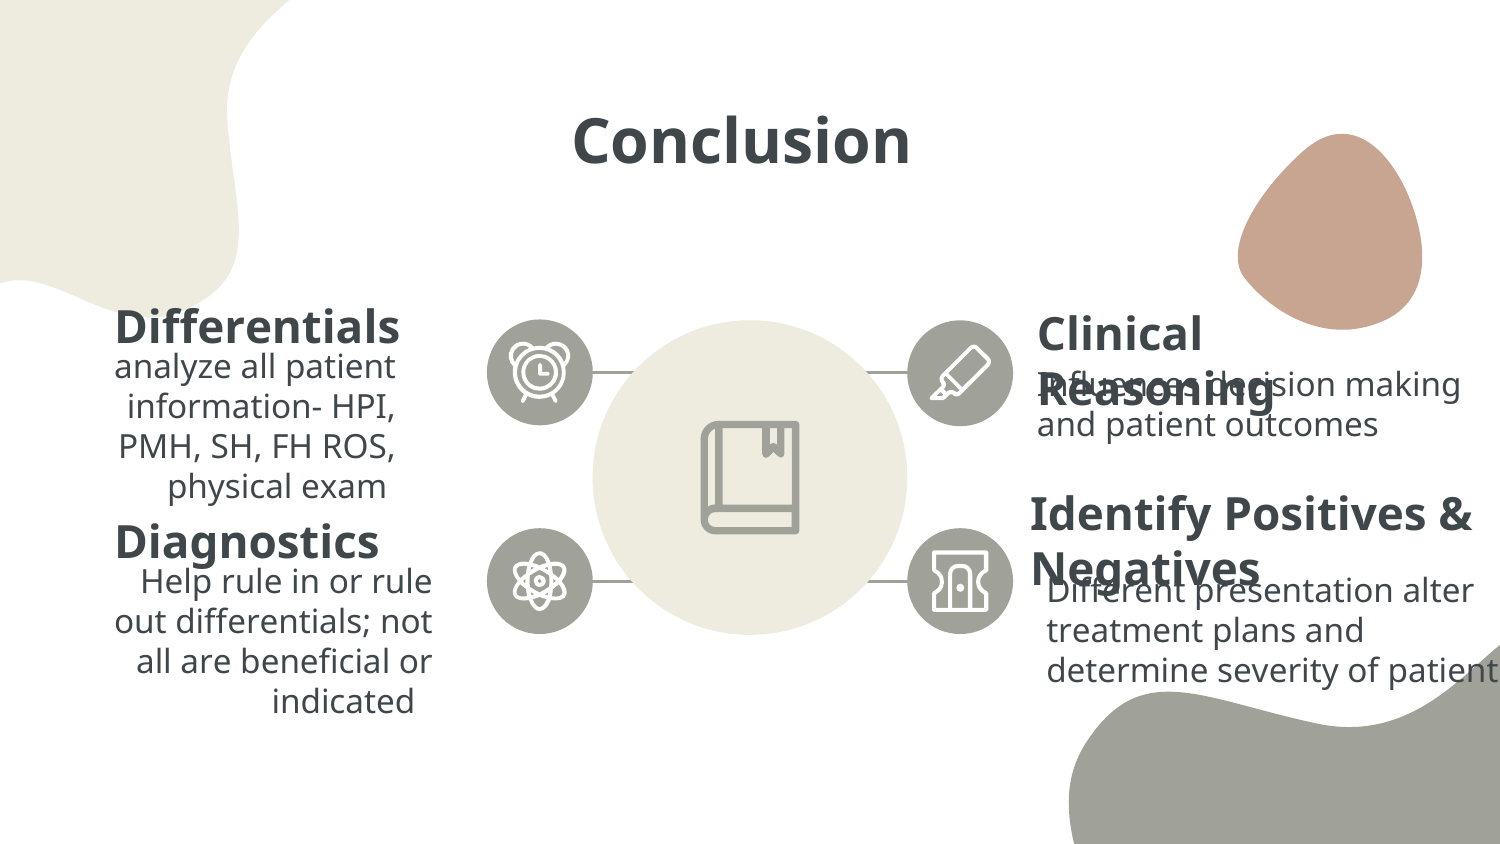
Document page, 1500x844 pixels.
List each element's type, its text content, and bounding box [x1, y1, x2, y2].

text_box Different presentation alter treatment plans and determine severity of patient [1031, 554, 1500, 674]
text_box Diagnostics [99, 497, 479, 556]
text_box Identify Positives & Negatives [1015, 469, 1494, 559]
text_box [486, 528, 593, 635]
text_box [907, 528, 1014, 635]
text_box Influences decision making and patient outcomes [1021, 347, 1500, 468]
text_box Differentials [99, 282, 479, 330]
text_box Help rule in or rule out differentials; not all are beneficial or indicated [99, 556, 479, 665]
title Conclusion [116, 85, 1383, 175]
text_box analyze all patient information- HPI, PMH, SH, FH ROS, physical exam [99, 330, 479, 450]
text_box Clinical Reasoning [1021, 289, 1401, 347]
text_box [907, 320, 1014, 427]
text_box [592, 320, 908, 635]
text_box [486, 319, 593, 426]
